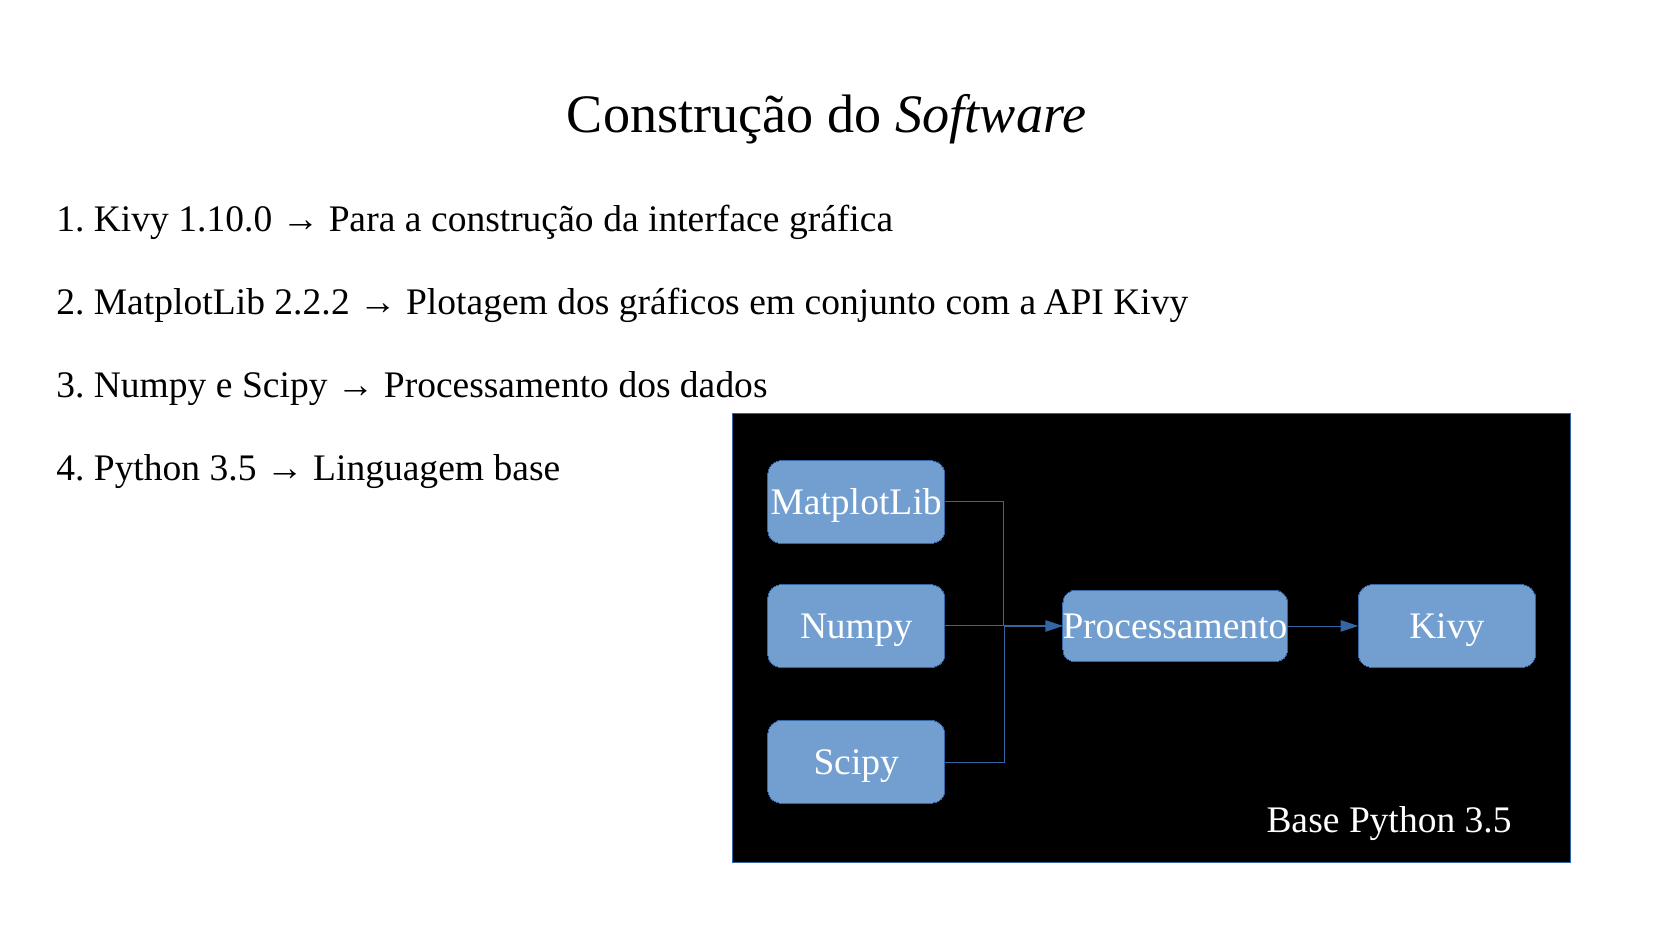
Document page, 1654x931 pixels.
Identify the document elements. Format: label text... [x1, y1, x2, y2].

text_box Kivy [1358, 584, 1536, 668]
text_box Numpy [767, 584, 945, 668]
text_box Processamento [1062, 590, 1288, 662]
text_box MatplotLib [767, 460, 945, 544]
text_box [732, 413, 1571, 863]
text_box 1. Kivy 1.10.0 → Para a construção da interface gráfica 2. MatplotLib 2.2.2 → Plotagem dos gráficos em conjunto com a API Kivy 3. Numpy e Scipy → Processamento dos dados 4. Python 3.5 → Linguagem base [41, 190, 1205, 497]
text_box Base Python 3.5 [1251, 791, 1557, 849]
text_box Scipy [767, 720, 945, 804]
title Construção do Software [82, 37, 1571, 193]
